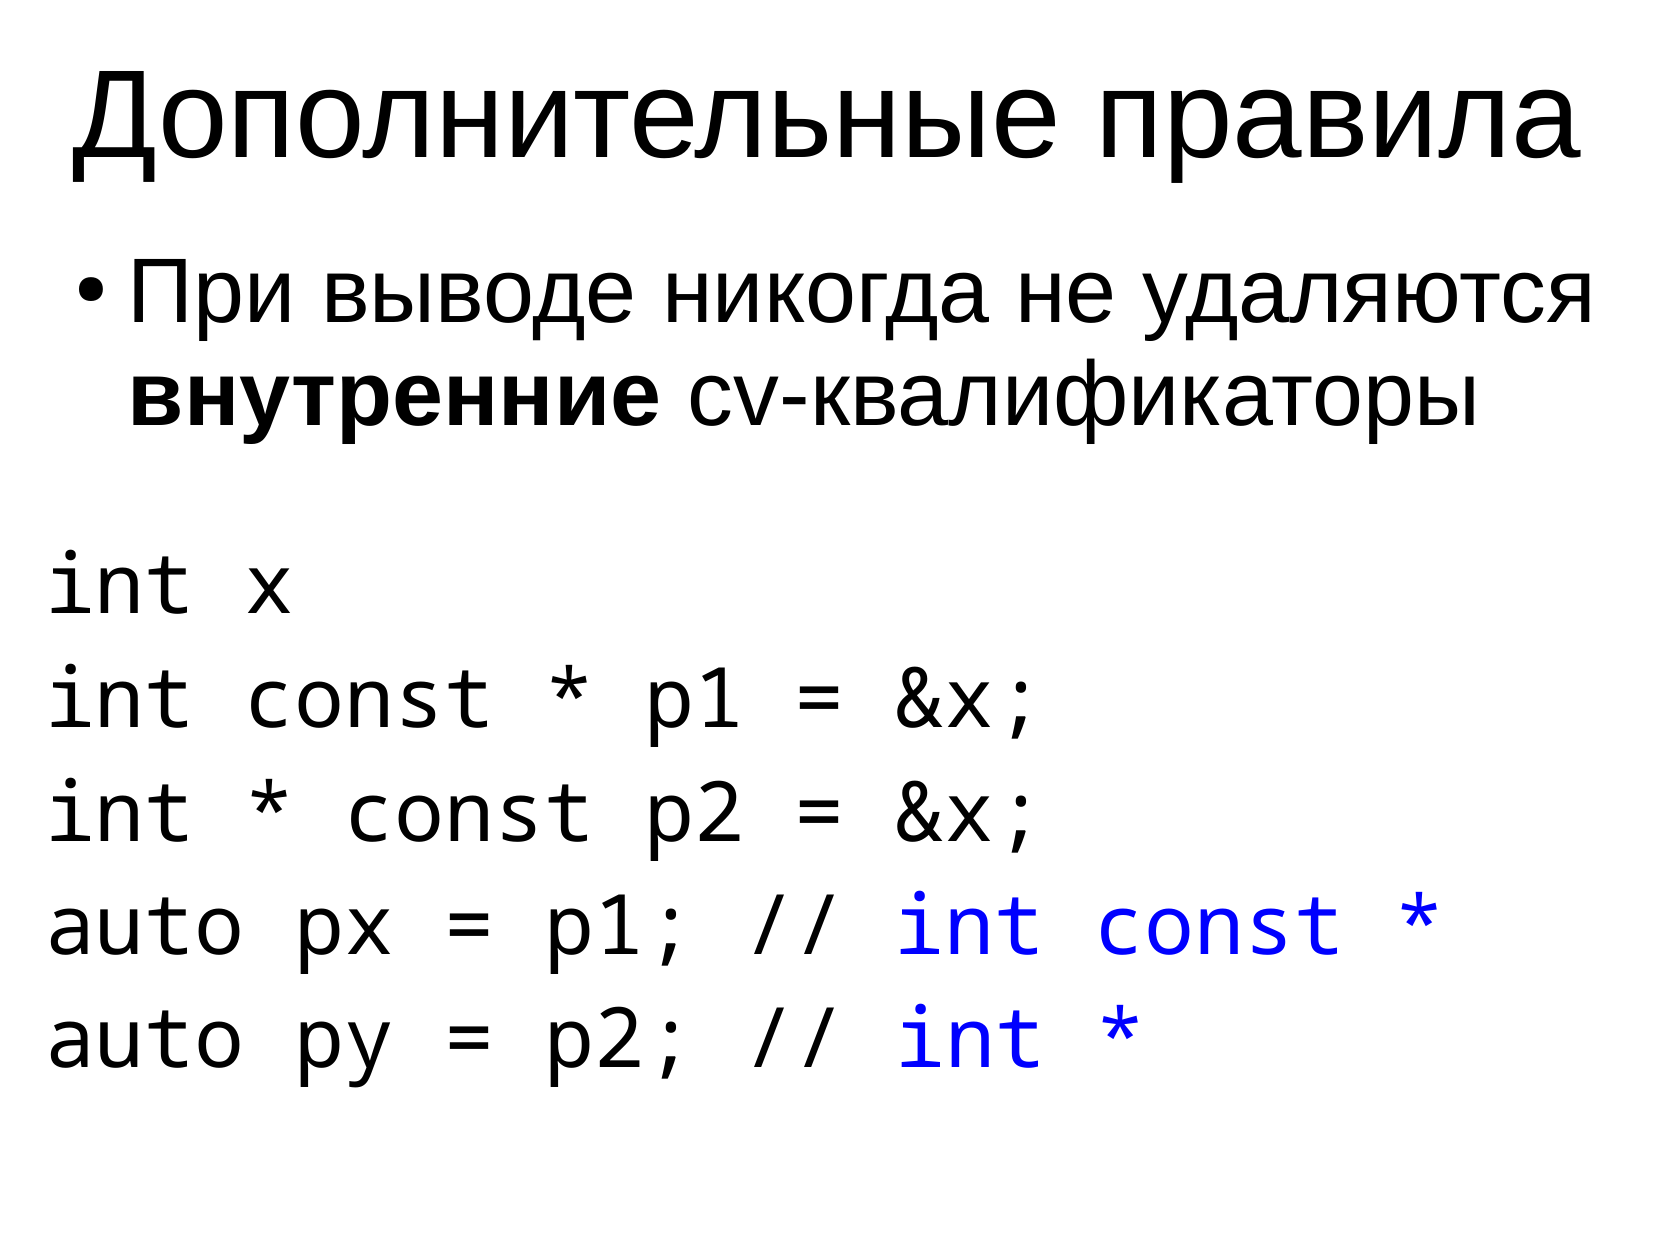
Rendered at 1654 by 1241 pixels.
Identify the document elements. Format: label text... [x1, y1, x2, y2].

list int x int const * p1 = &x; int * const p2 = &x; auto px = p1; // int const * auto py = p2; // int * [45, 525, 1583, 1126]
title Дополнительные правила [64, 43, 1591, 184]
list При выводе никогда не удаляются внутренние cv-квалификаторы [56, 240, 1621, 511]
